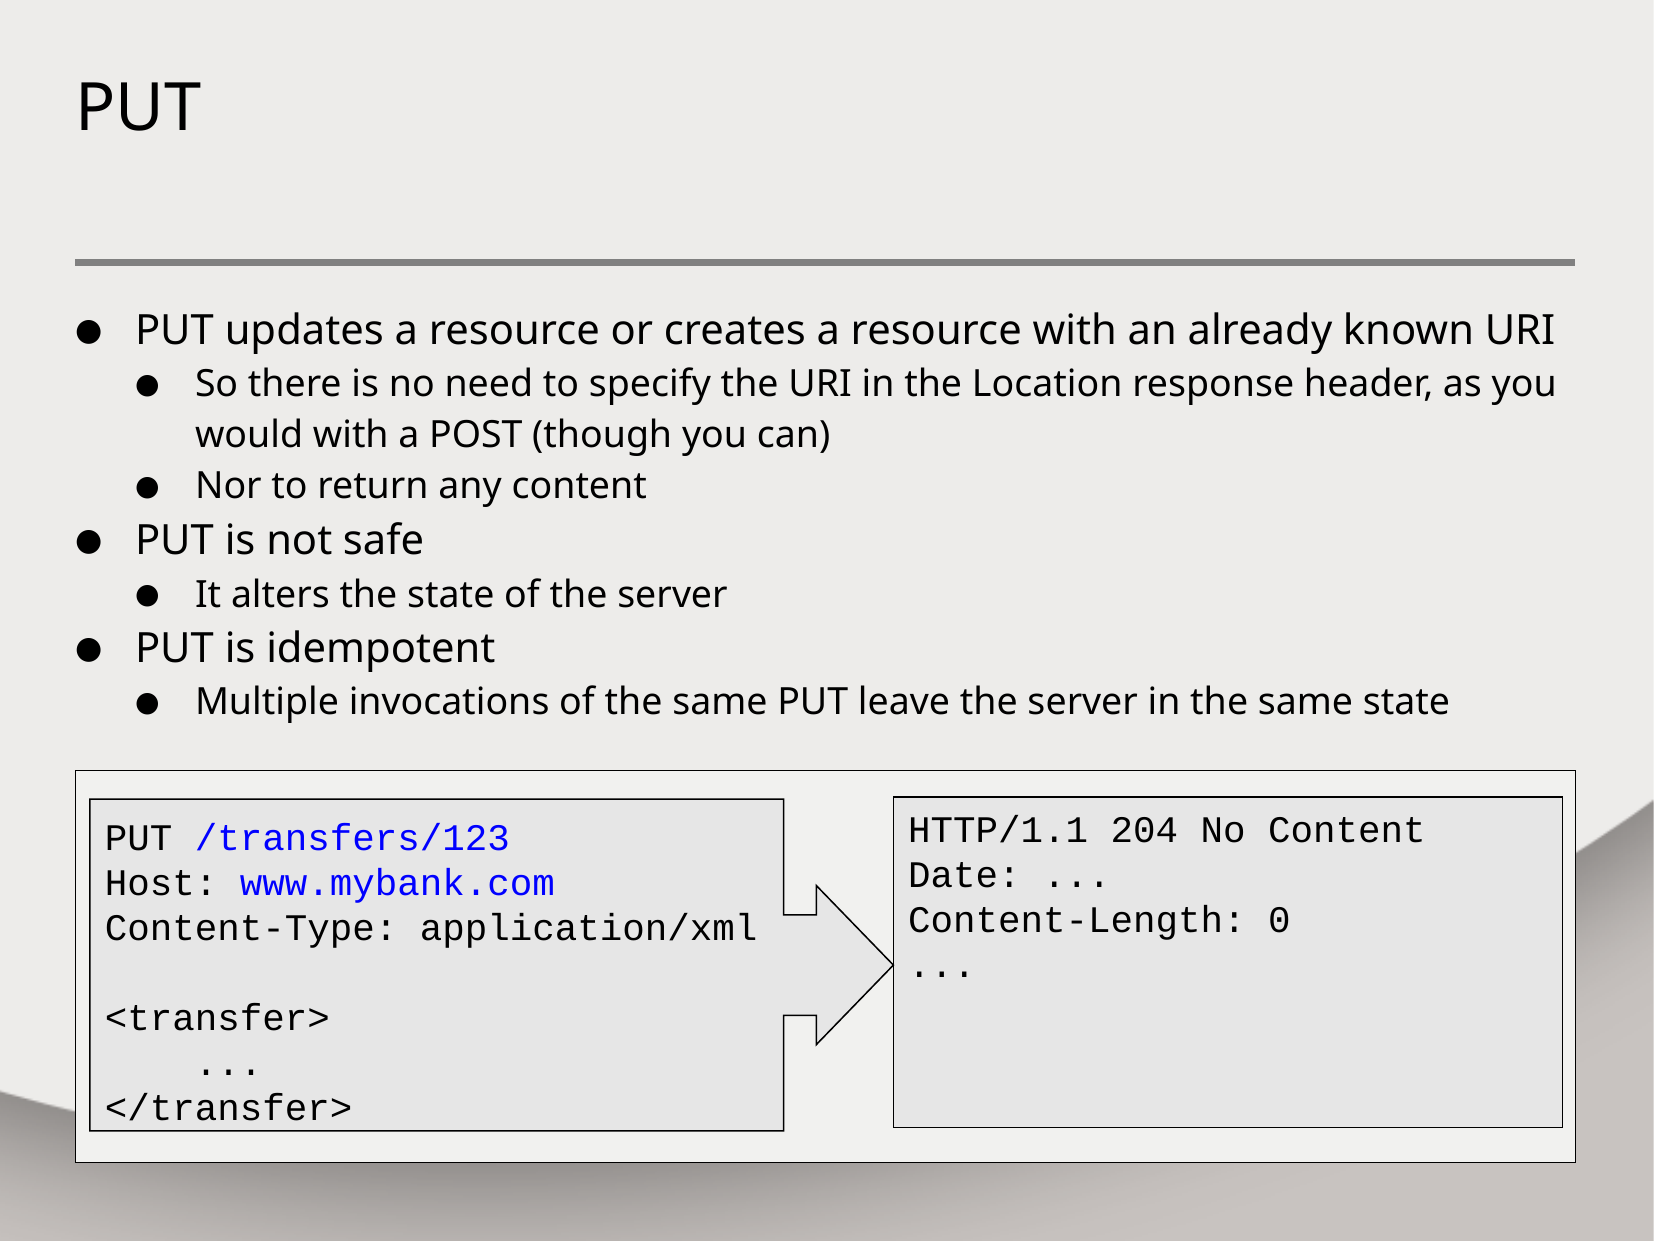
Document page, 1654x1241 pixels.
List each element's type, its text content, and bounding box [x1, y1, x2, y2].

list PUT updates a resource or creates a resource with an already known URI So there is no need to specify the URI in the Location response header, as you would with a POST (though you can) Nor to return any content PUT is not safe It alters the state of the server PUT is idempotent Multiple invocations of the same PUT leave the server in the same state [75, 300, 1576, 1163]
title PUT [75, 75, 1576, 226]
picture [0, 0, 1654, 1241]
